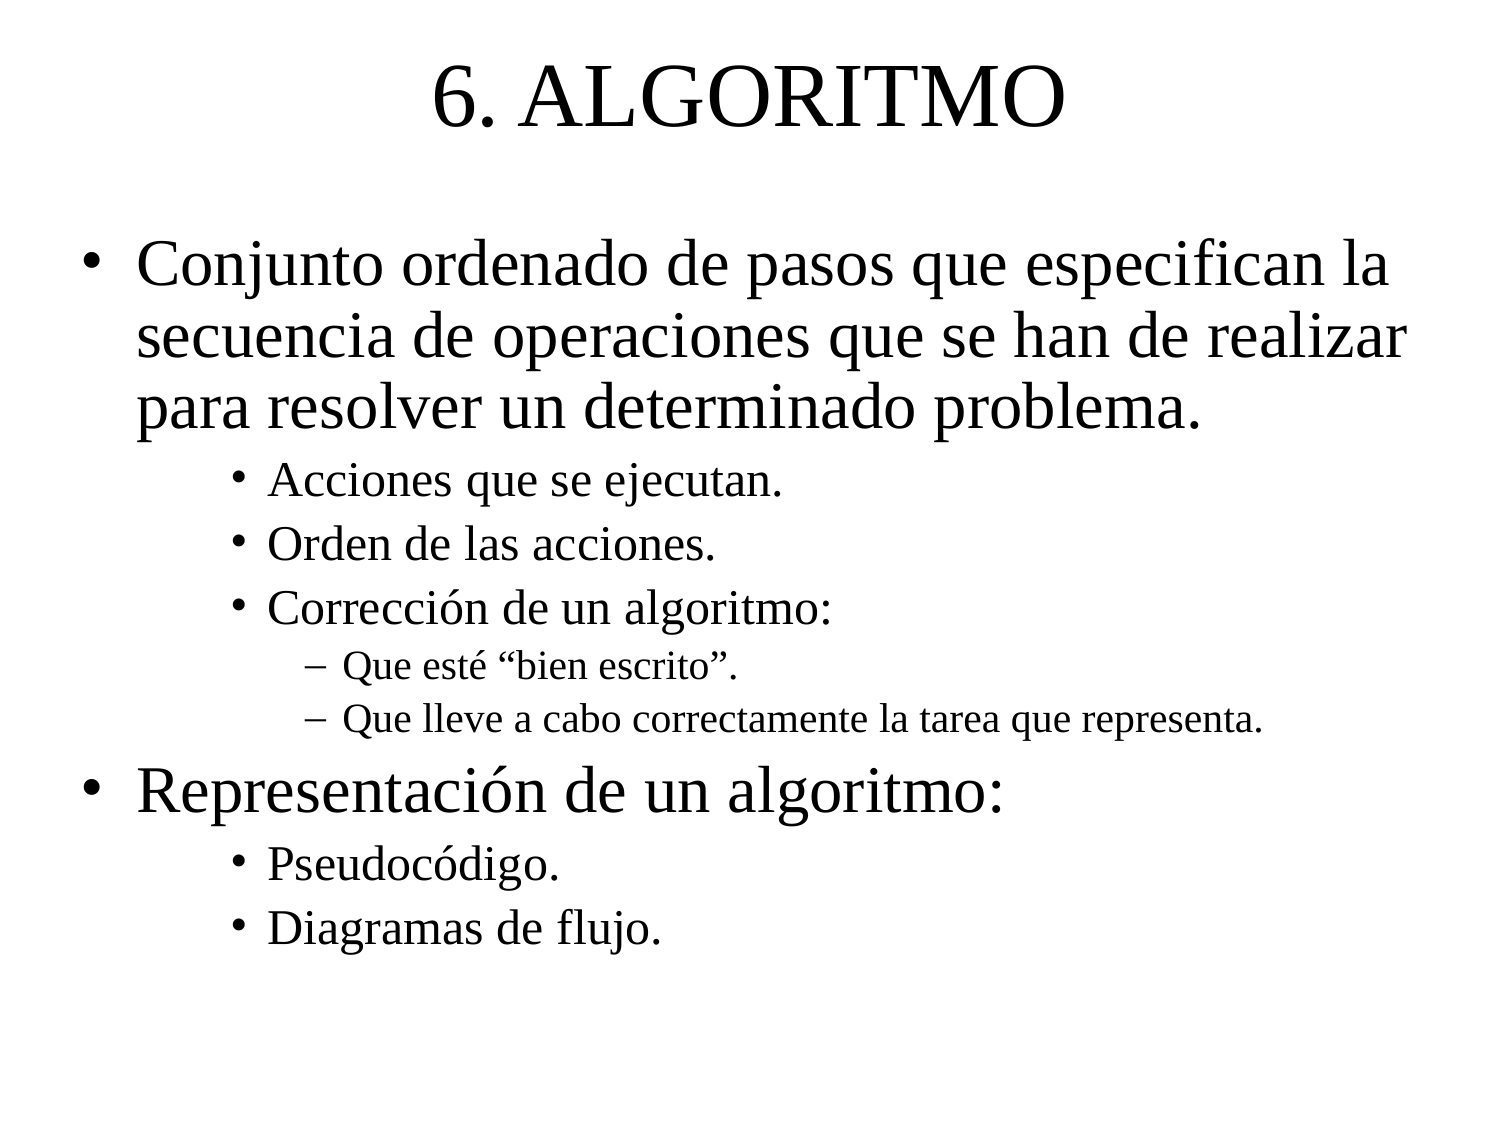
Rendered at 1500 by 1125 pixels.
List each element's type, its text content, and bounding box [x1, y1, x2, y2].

title 6. ALGORITMO [112, 31, 1388, 149]
list Conjunto ordenado de pasos que especifican la secuencia de operaciones que se han de realizar para resolver un determinado problema. Acciones que se ejecutan. Orden de las acciones. Corrección de un algoritmo: Que esté “bien escrito”. Que lleve a cabo correctamente la tarea que representa. Representación de un algoritmo: Pseudocódigo. Diagramas de flujo. [64, 220, 1436, 1071]
